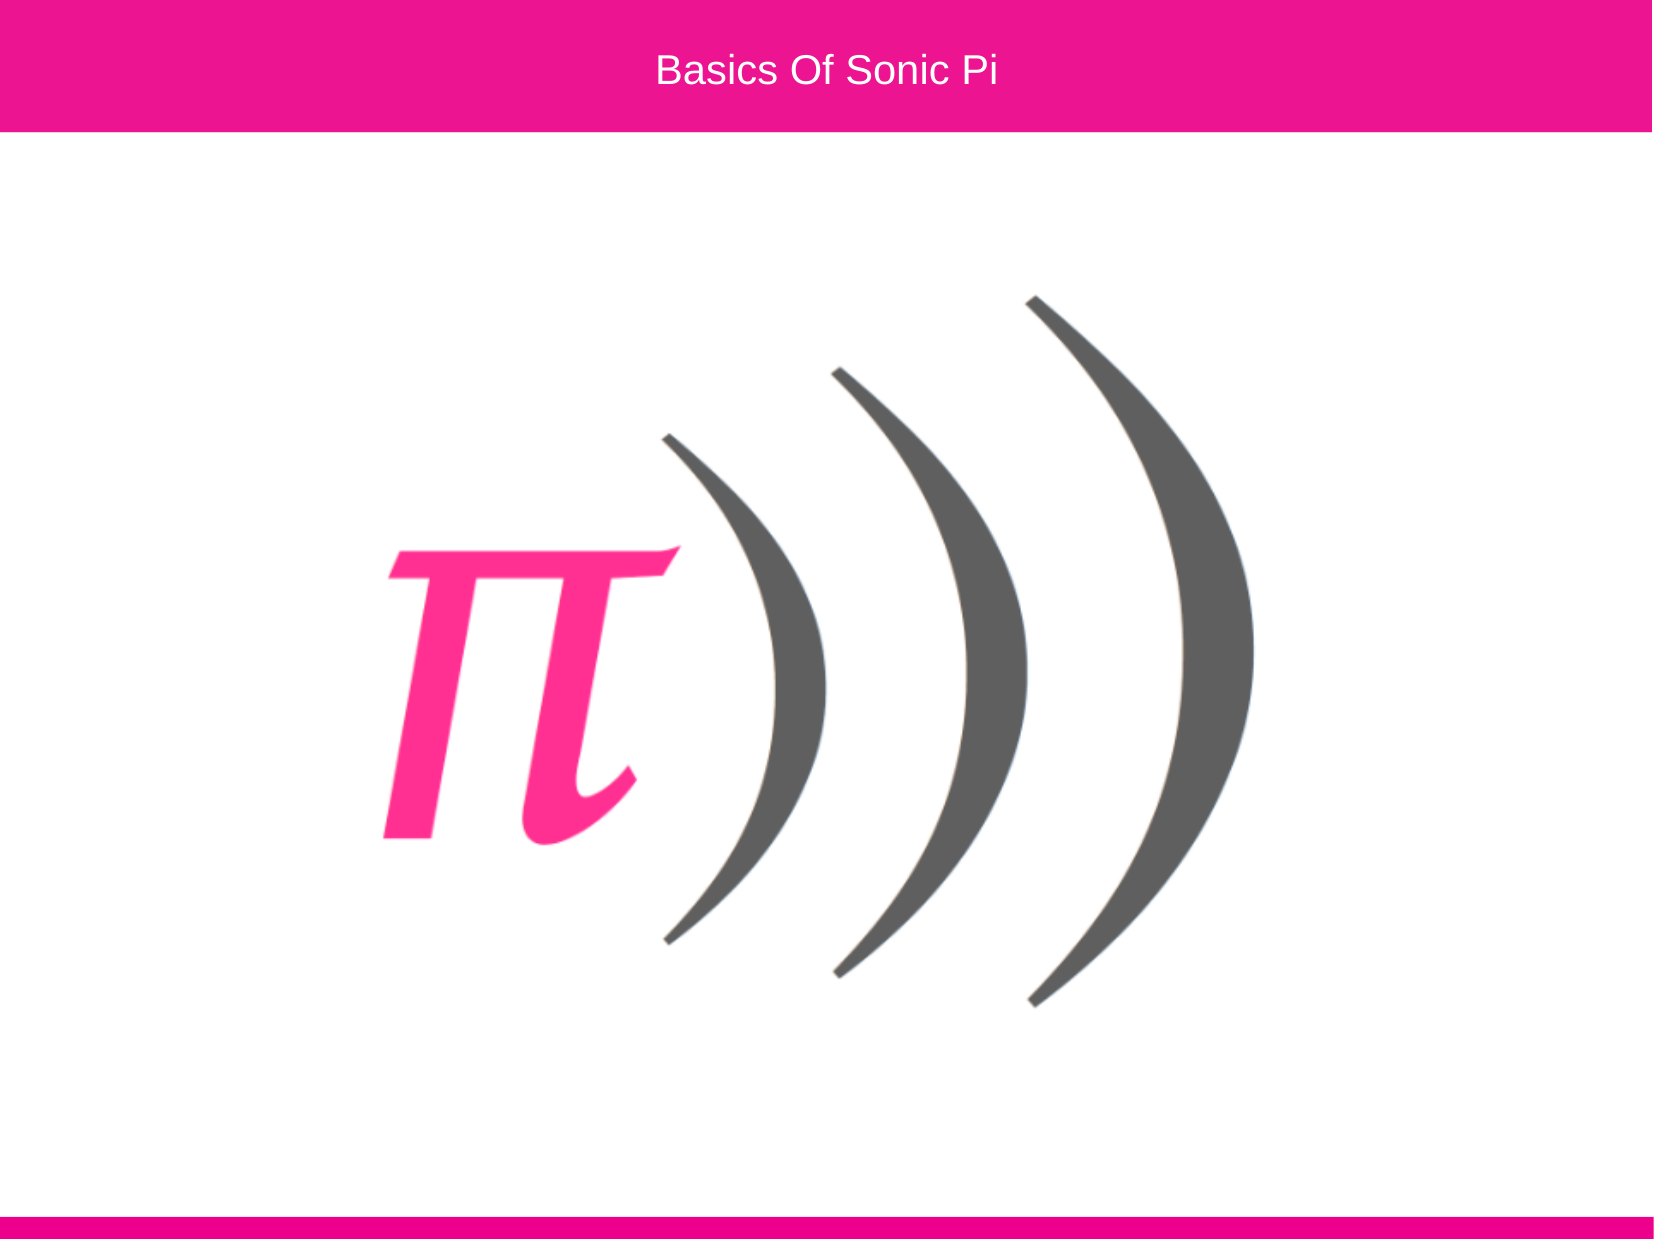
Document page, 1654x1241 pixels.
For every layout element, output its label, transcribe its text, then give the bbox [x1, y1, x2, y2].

picture [0, 0, 1654, 1241]
title Basics Of Sonic Pi [82, 46, 1571, 94]
